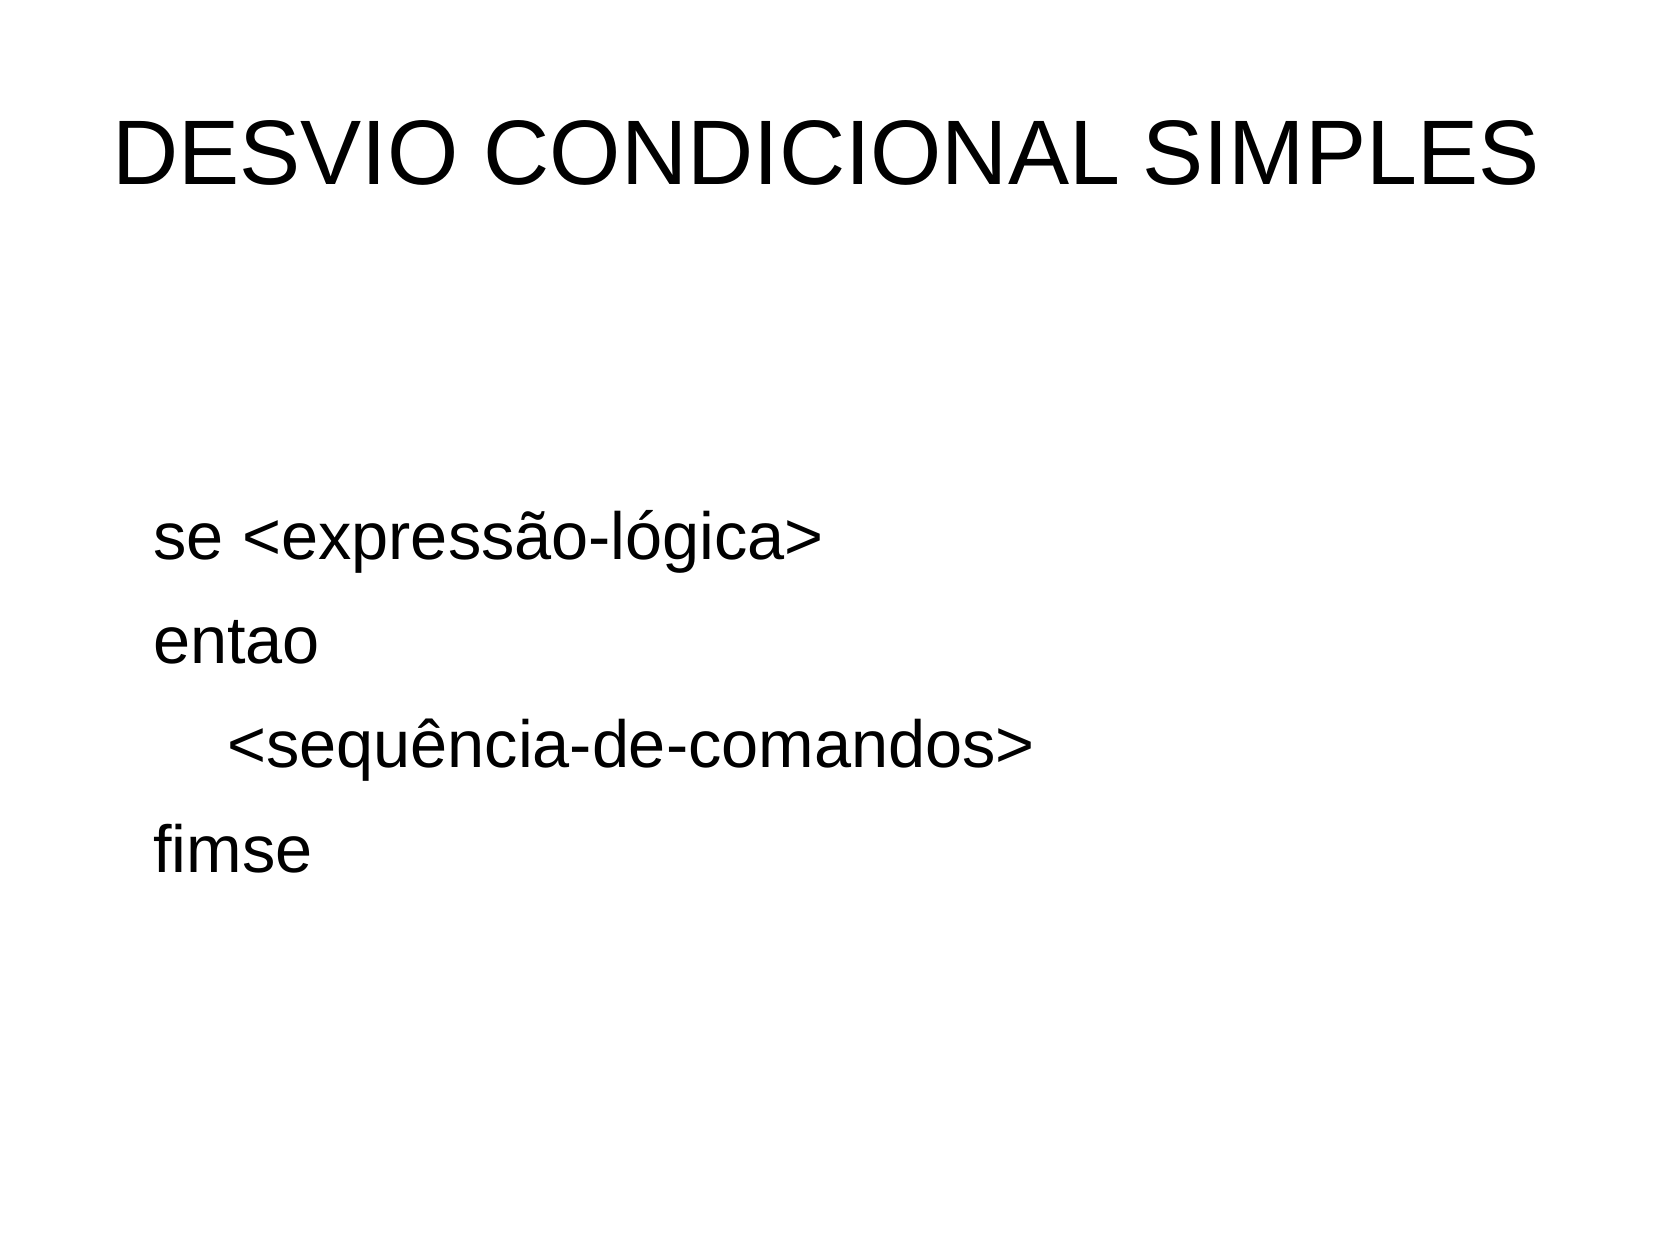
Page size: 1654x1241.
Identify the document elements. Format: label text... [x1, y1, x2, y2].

title DESVIO CONDICIONAL SIMPLES [82, 49, 1571, 257]
list se <expressão-lógica> entao <sequência-de-comandos> fimse [82, 290, 1571, 1109]
